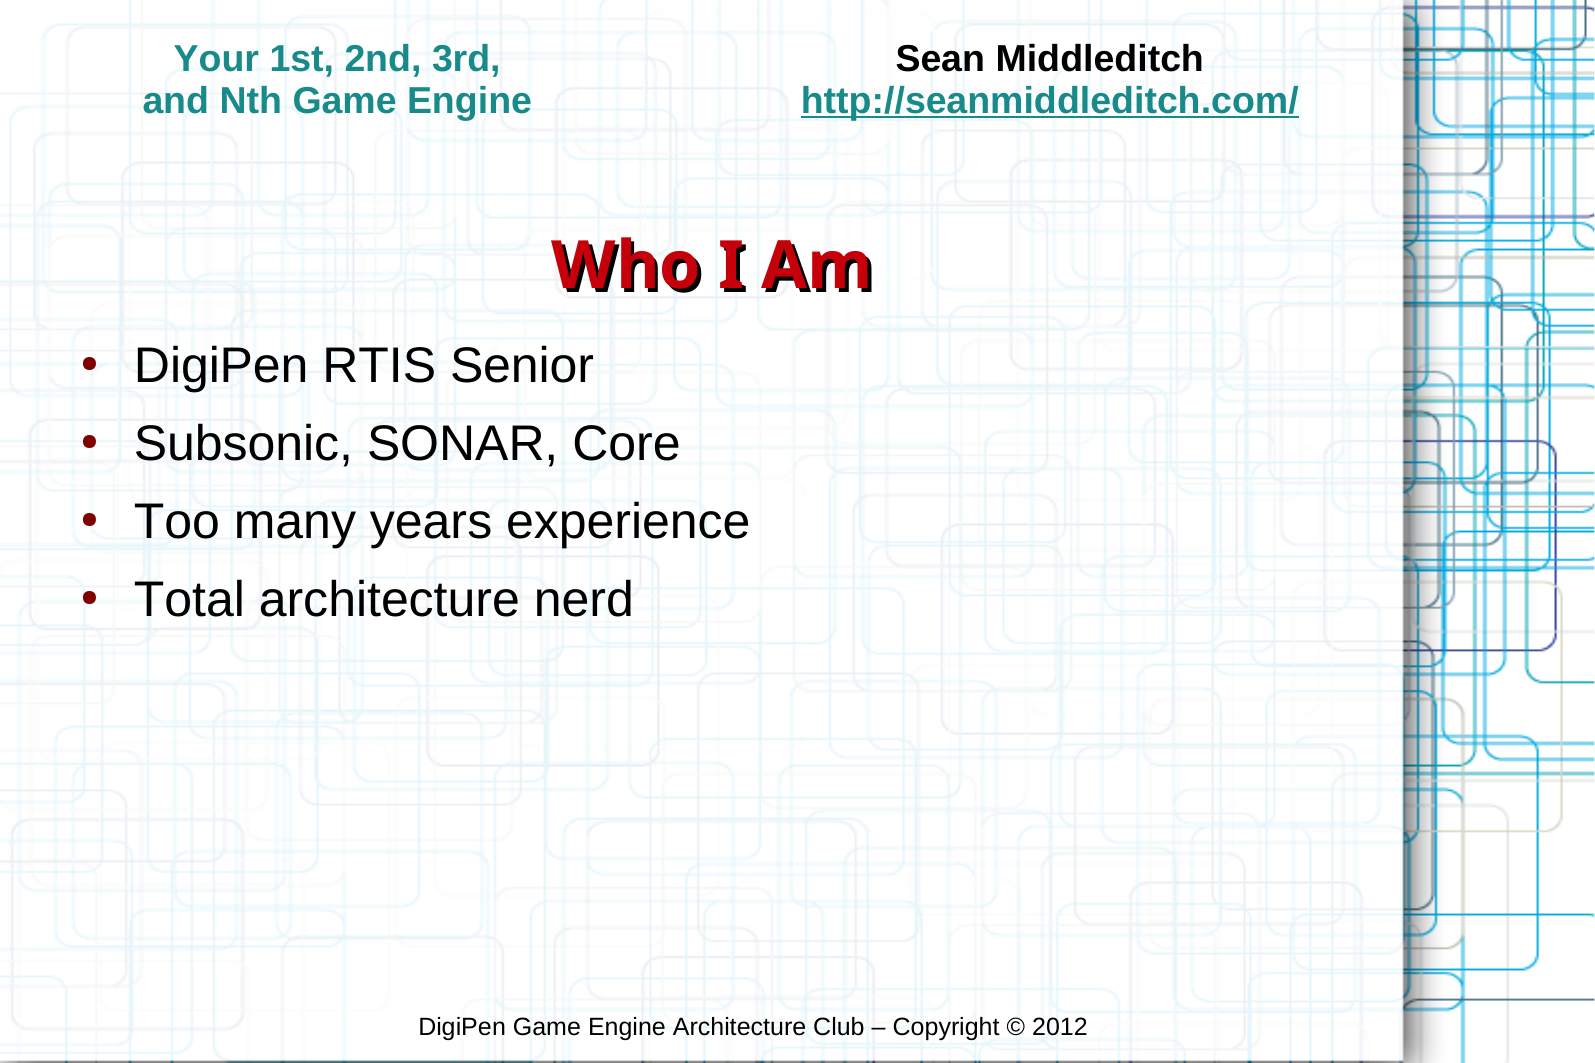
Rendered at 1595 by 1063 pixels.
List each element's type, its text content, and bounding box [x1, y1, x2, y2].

list Sean Middleditch http://seanmiddleditch.com/ [787, 37, 1313, 151]
picture [0, 0, 1595, 1063]
title Who I Am [75, 225, 1351, 301]
list Your 1st, 2nd, 3rd, and Nth Game Engine [75, 37, 601, 151]
list DigiPen RTIS Senior Subsonic, SONAR, Core Too many years experience Total architecture nerd [63, 337, 1351, 976]
list DigiPen Game Engine Architecture Club – Copyright © 2012 [75, 1012, 1362, 1051]
